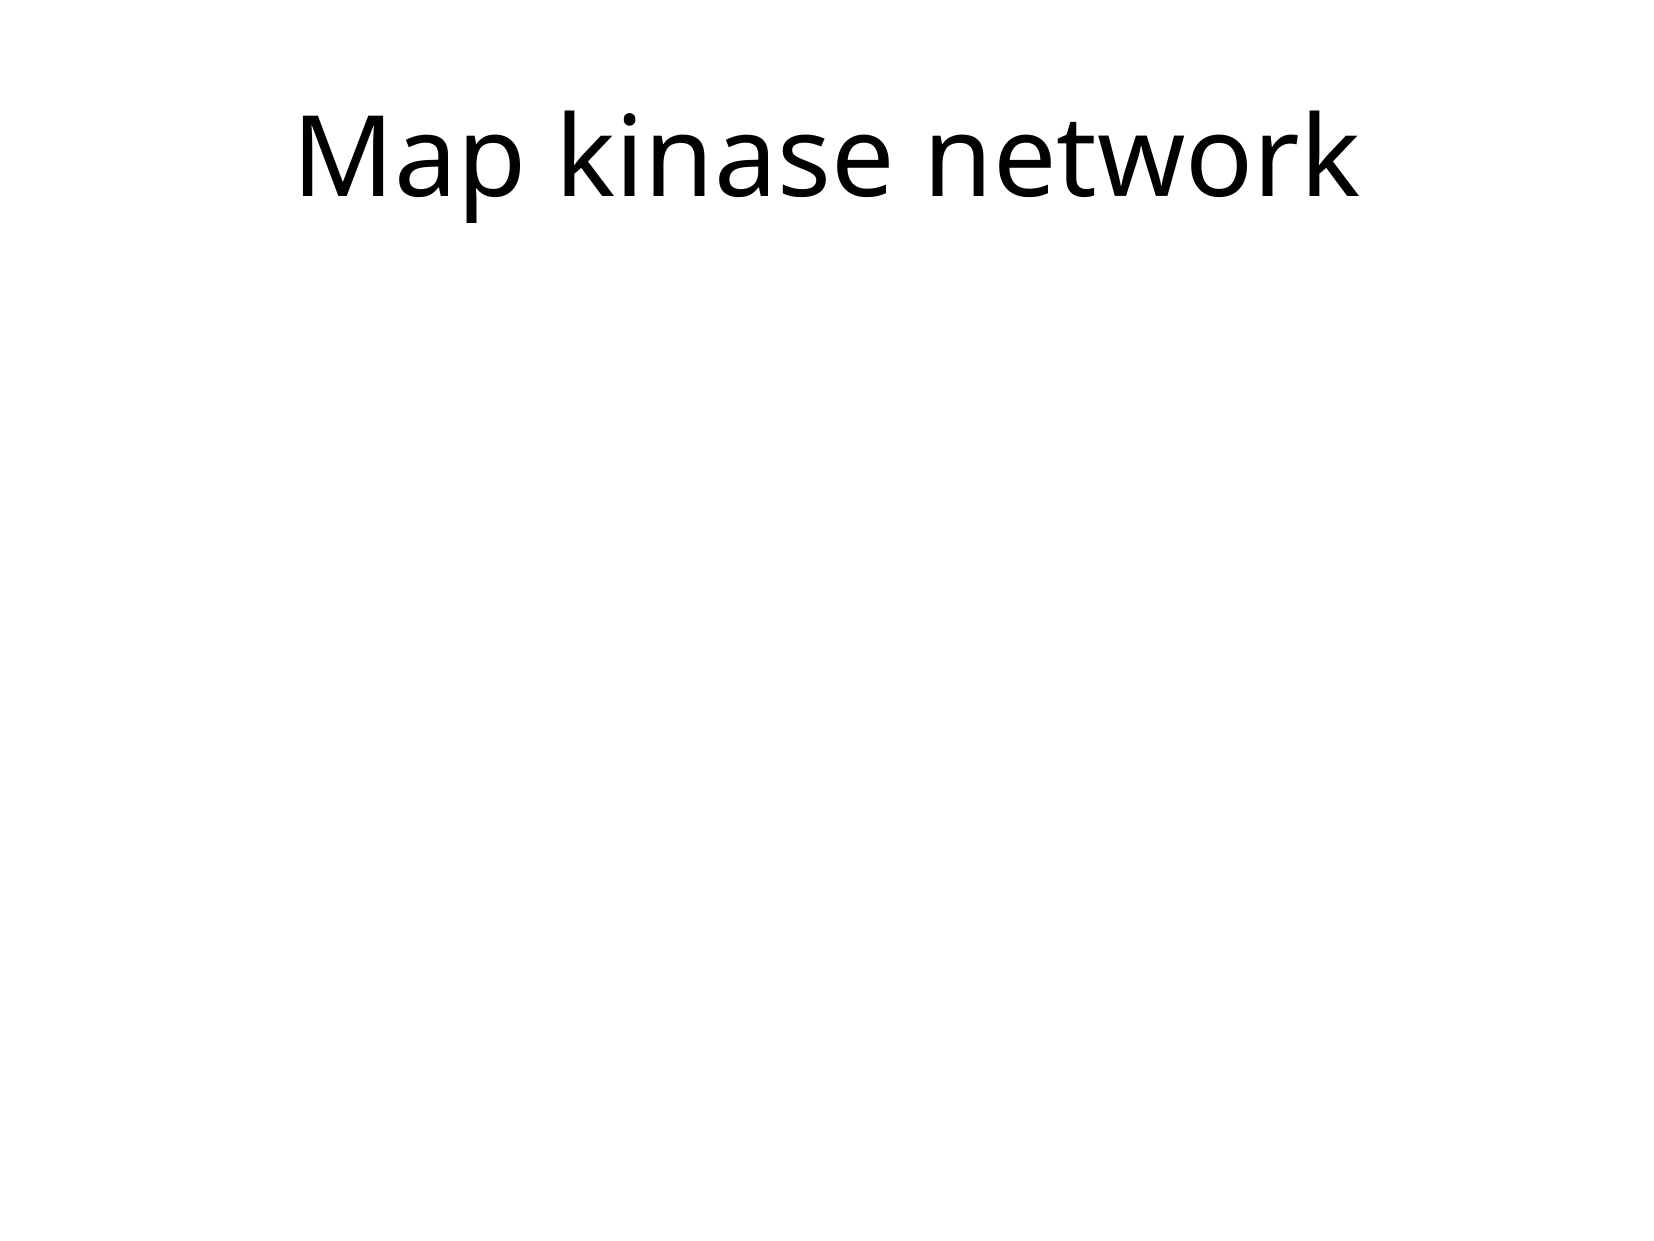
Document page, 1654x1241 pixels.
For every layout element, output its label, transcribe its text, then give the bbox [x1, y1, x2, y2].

title Map kinase network [82, 49, 1571, 257]
